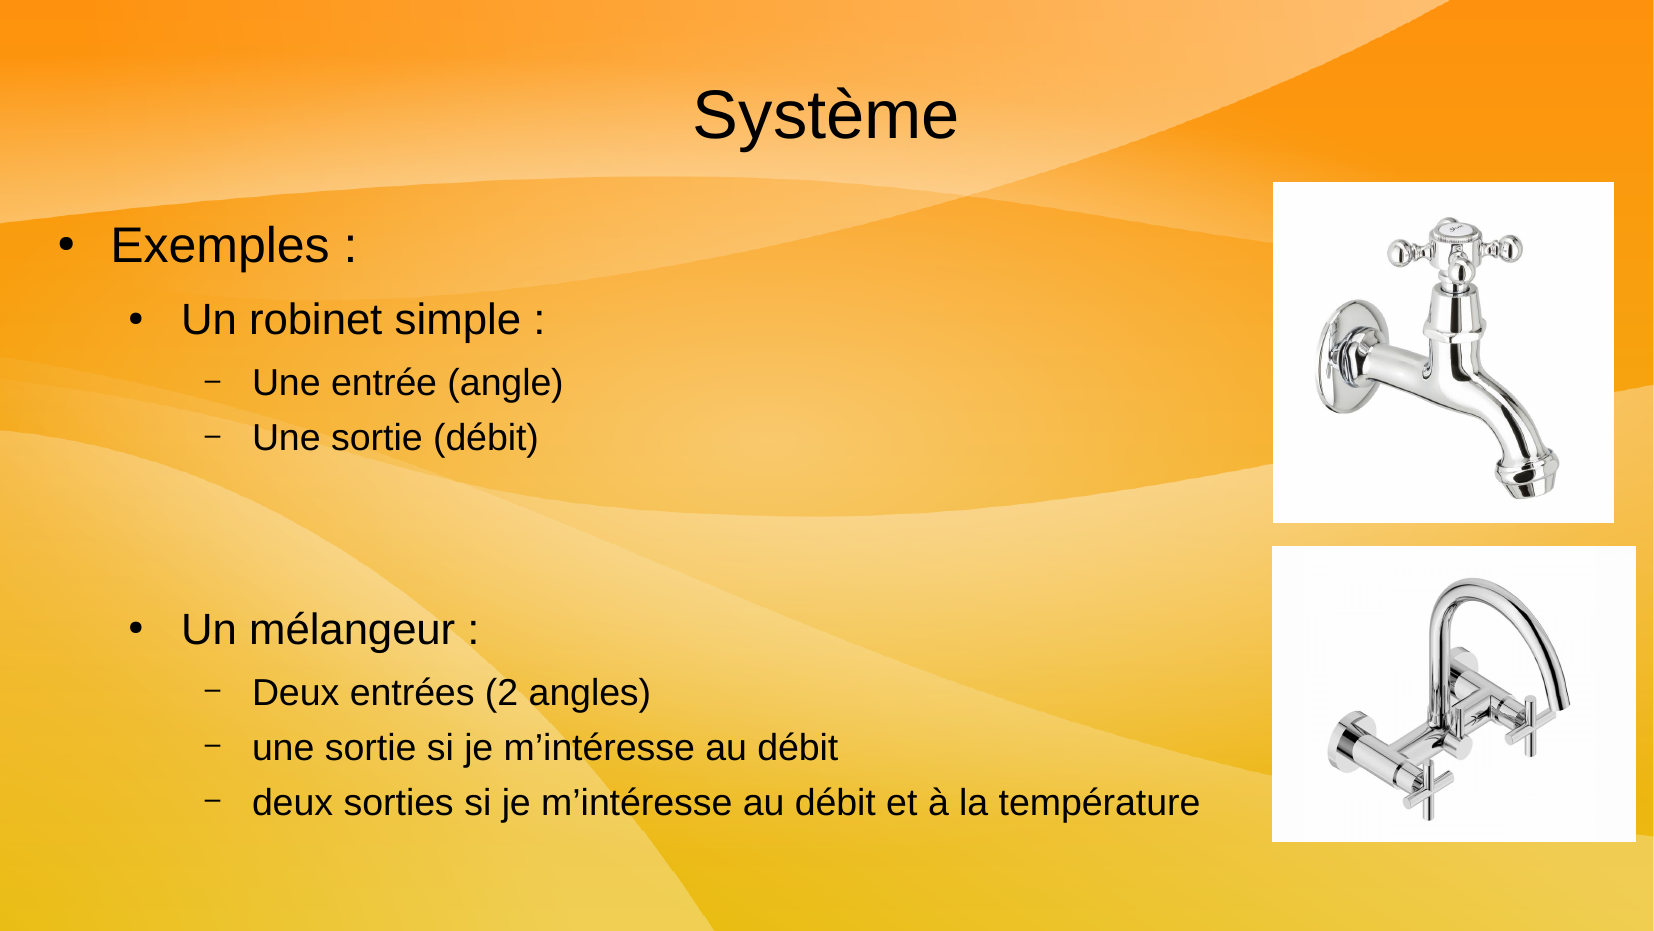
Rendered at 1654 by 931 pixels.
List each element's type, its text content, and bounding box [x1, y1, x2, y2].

picture [0, 0, 1654, 931]
title Système [82, 37, 1571, 193]
list Exemples : Un robinet simple : Une entrée (angle) Une sortie (débit) Un mélangeur : Deux entrées (2 angles) une sortie si je m’intéresse au débit deux sorties si je m’intéresse au débit et à la température [39, 217, 1274, 824]
